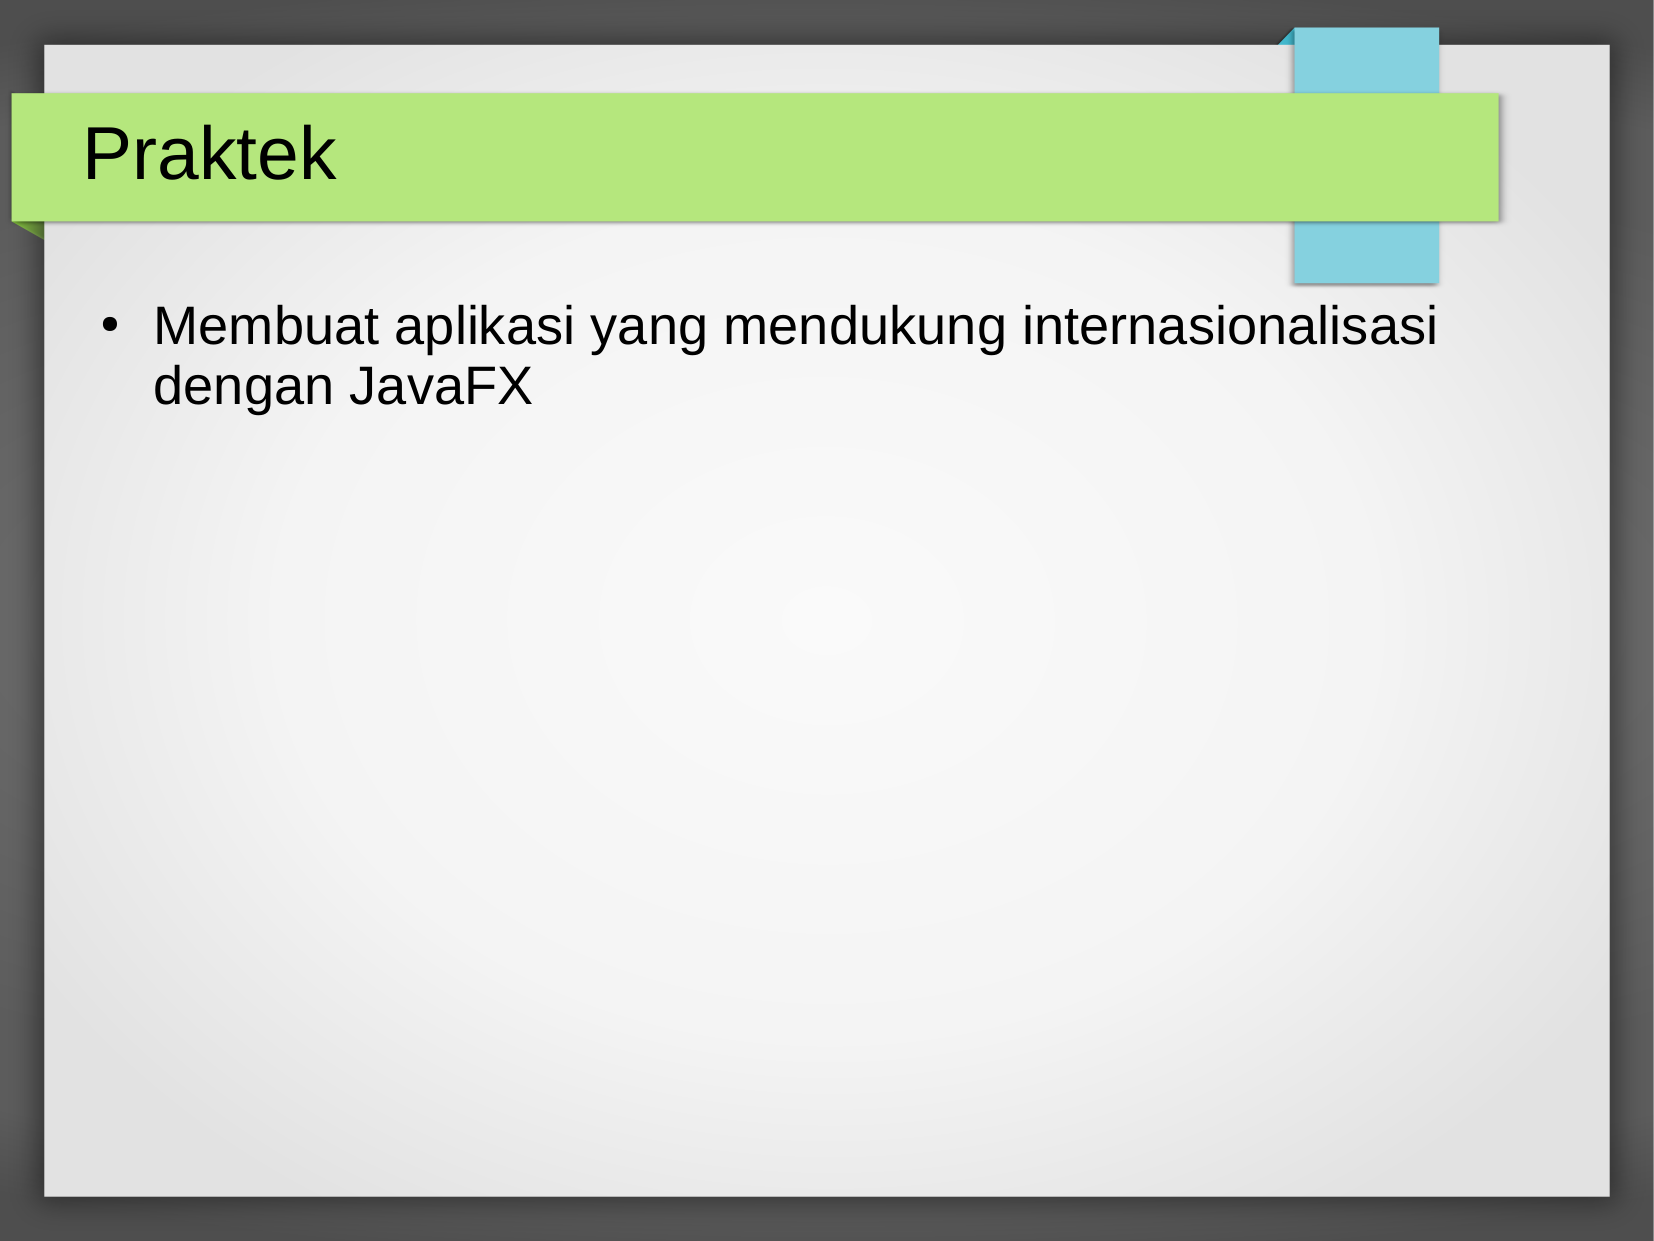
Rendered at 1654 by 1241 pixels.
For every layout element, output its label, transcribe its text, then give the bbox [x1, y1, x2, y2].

list Membuat aplikasi yang mendukung internasionalisasi dengan JavaFX [82, 295, 1571, 1015]
title Praktek [82, 94, 1264, 213]
picture [0, 0, 1654, 1241]
